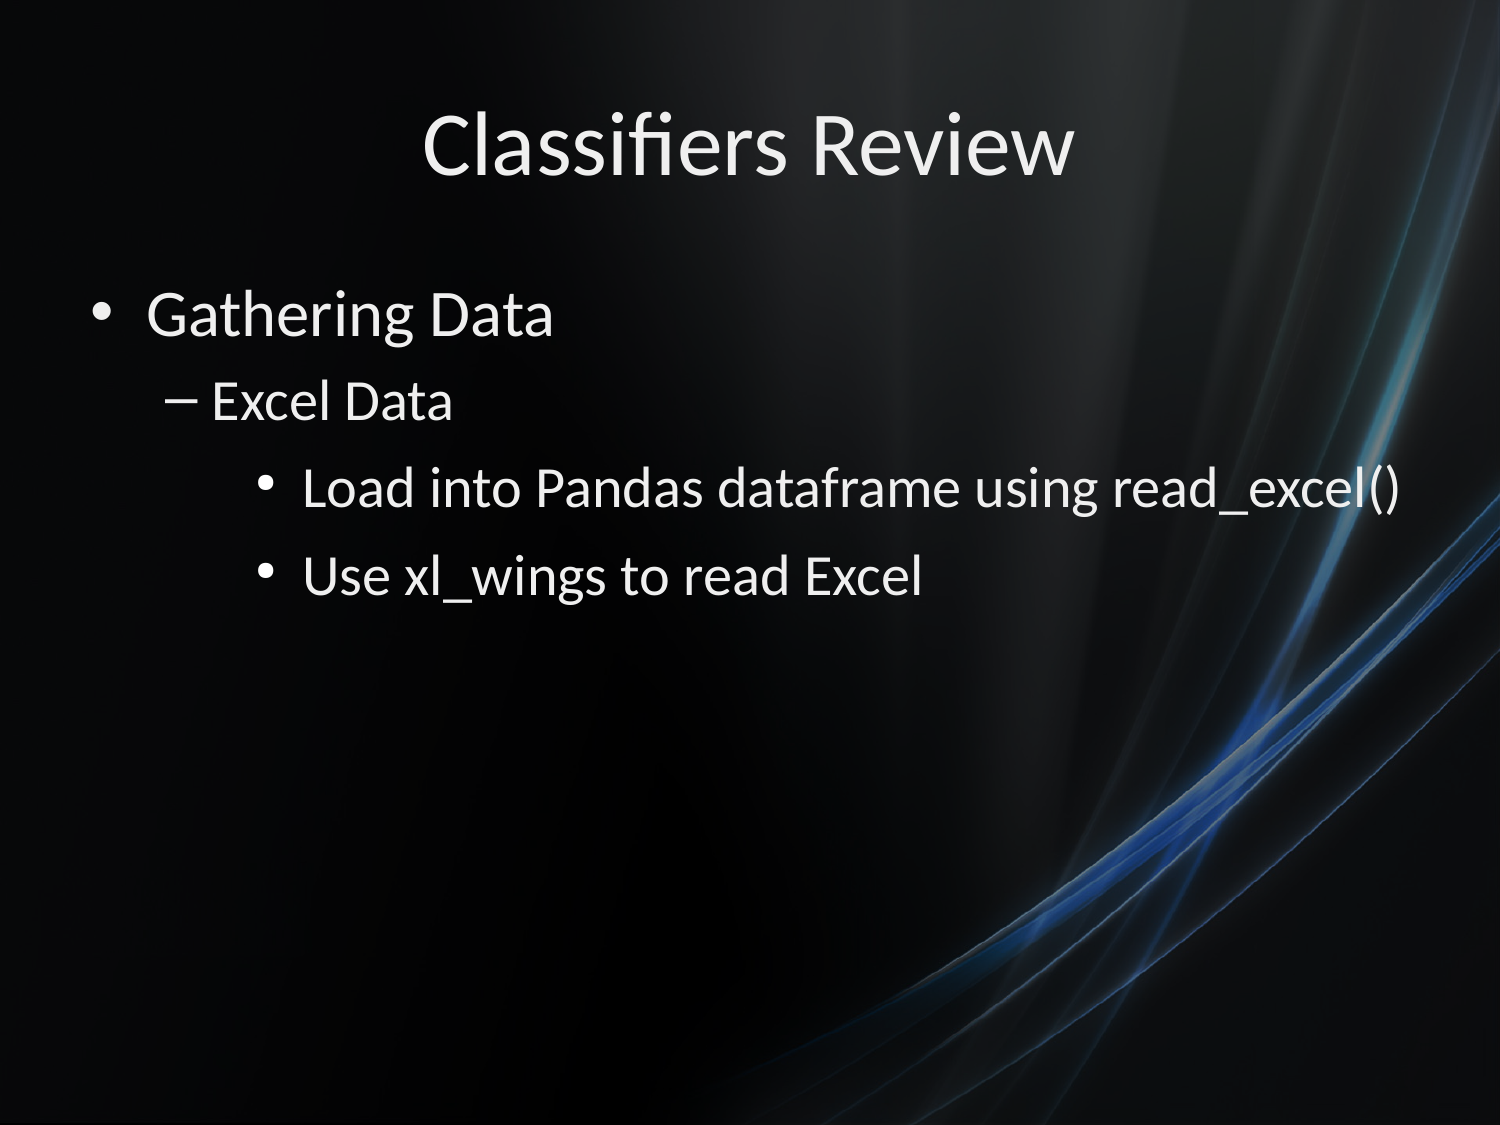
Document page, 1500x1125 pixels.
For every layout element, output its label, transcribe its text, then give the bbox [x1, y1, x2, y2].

picture [0, 0, 1500, 1125]
title Classifiers Review [75, 45, 1425, 233]
list Gathering Data Excel Data Load into Pandas dataframe using read_excel() Use xl_wings to read Excel [75, 262, 1425, 1005]
